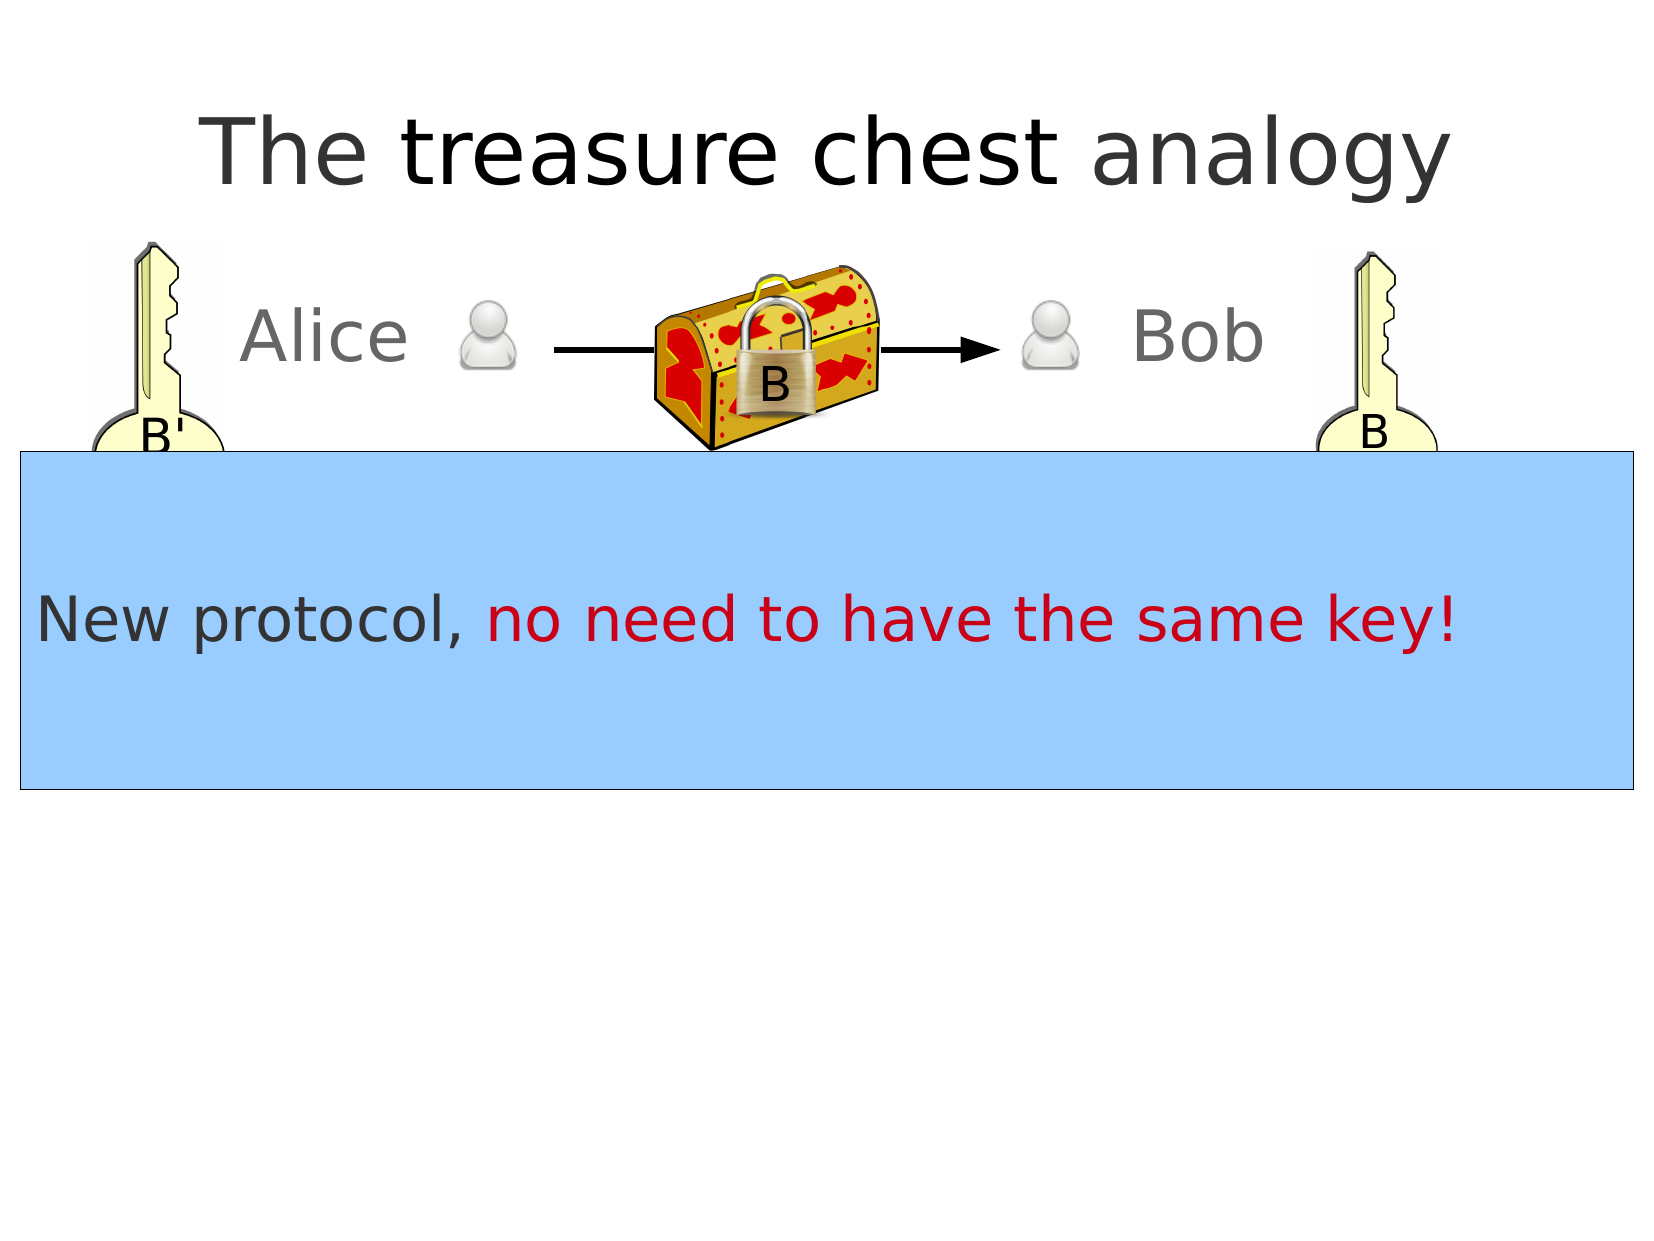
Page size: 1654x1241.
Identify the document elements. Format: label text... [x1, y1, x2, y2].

text_box New protocol, no need to have the same key! [20, 451, 1634, 790]
text_box Alice [226, 288, 426, 386]
picture [1312, 248, 1439, 451]
picture [450, 299, 525, 375]
picture [1012, 299, 1088, 375]
picture [654, 265, 881, 451]
text_box Bob [1115, 288, 1312, 386]
picture [88, 238, 226, 451]
title The treasure chest analogy [82, 49, 1571, 257]
